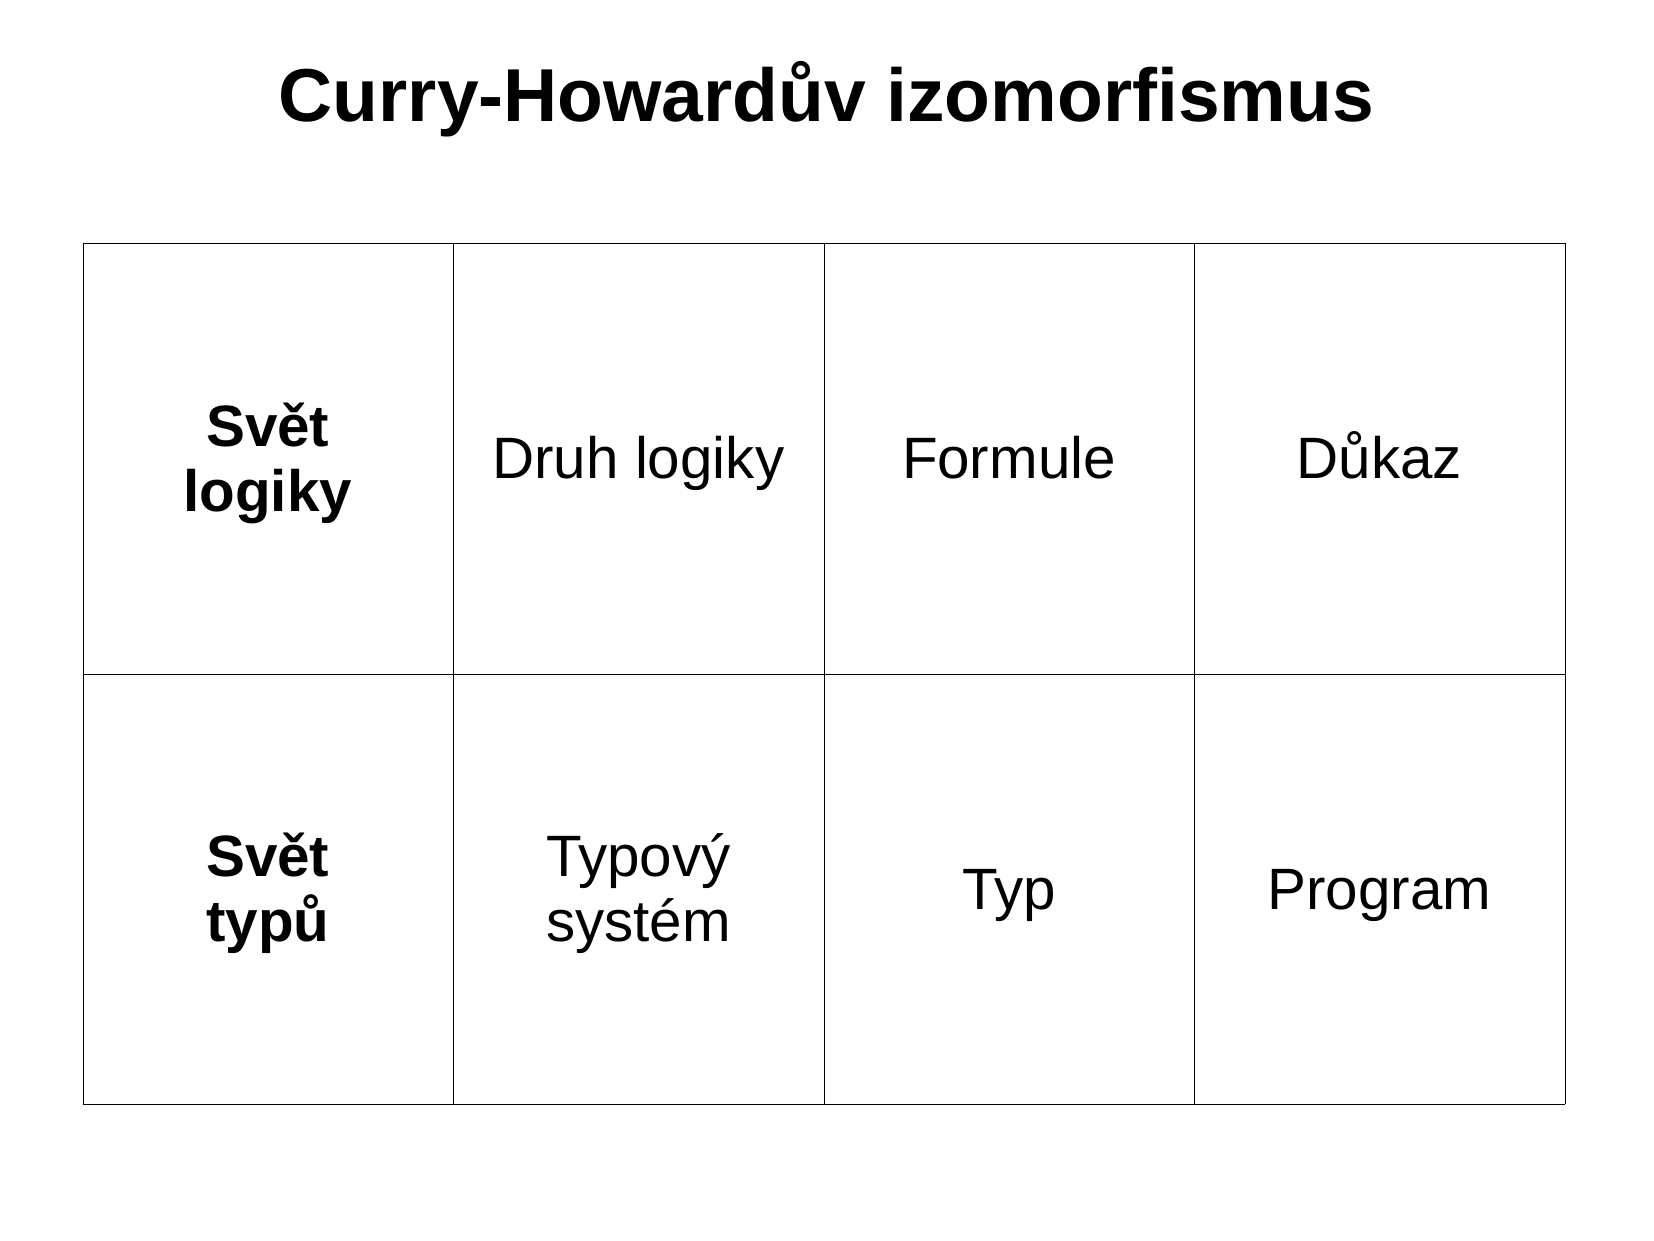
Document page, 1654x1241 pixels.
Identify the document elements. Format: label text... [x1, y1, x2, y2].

table_header Druh logiky [454, 244, 824, 674]
table_cell Typový systém [454, 675, 824, 1104]
table_header Formule [825, 244, 1194, 674]
table_cell Typ [825, 675, 1194, 1104]
title Curry-Howardův izomorfismus [82, 53, 1571, 138]
table_cell Svět typů [84, 675, 453, 1104]
table_cell Program [1195, 675, 1565, 1104]
table_header Důkaz [1195, 244, 1565, 674]
table_header Svět logiky [84, 244, 453, 674]
